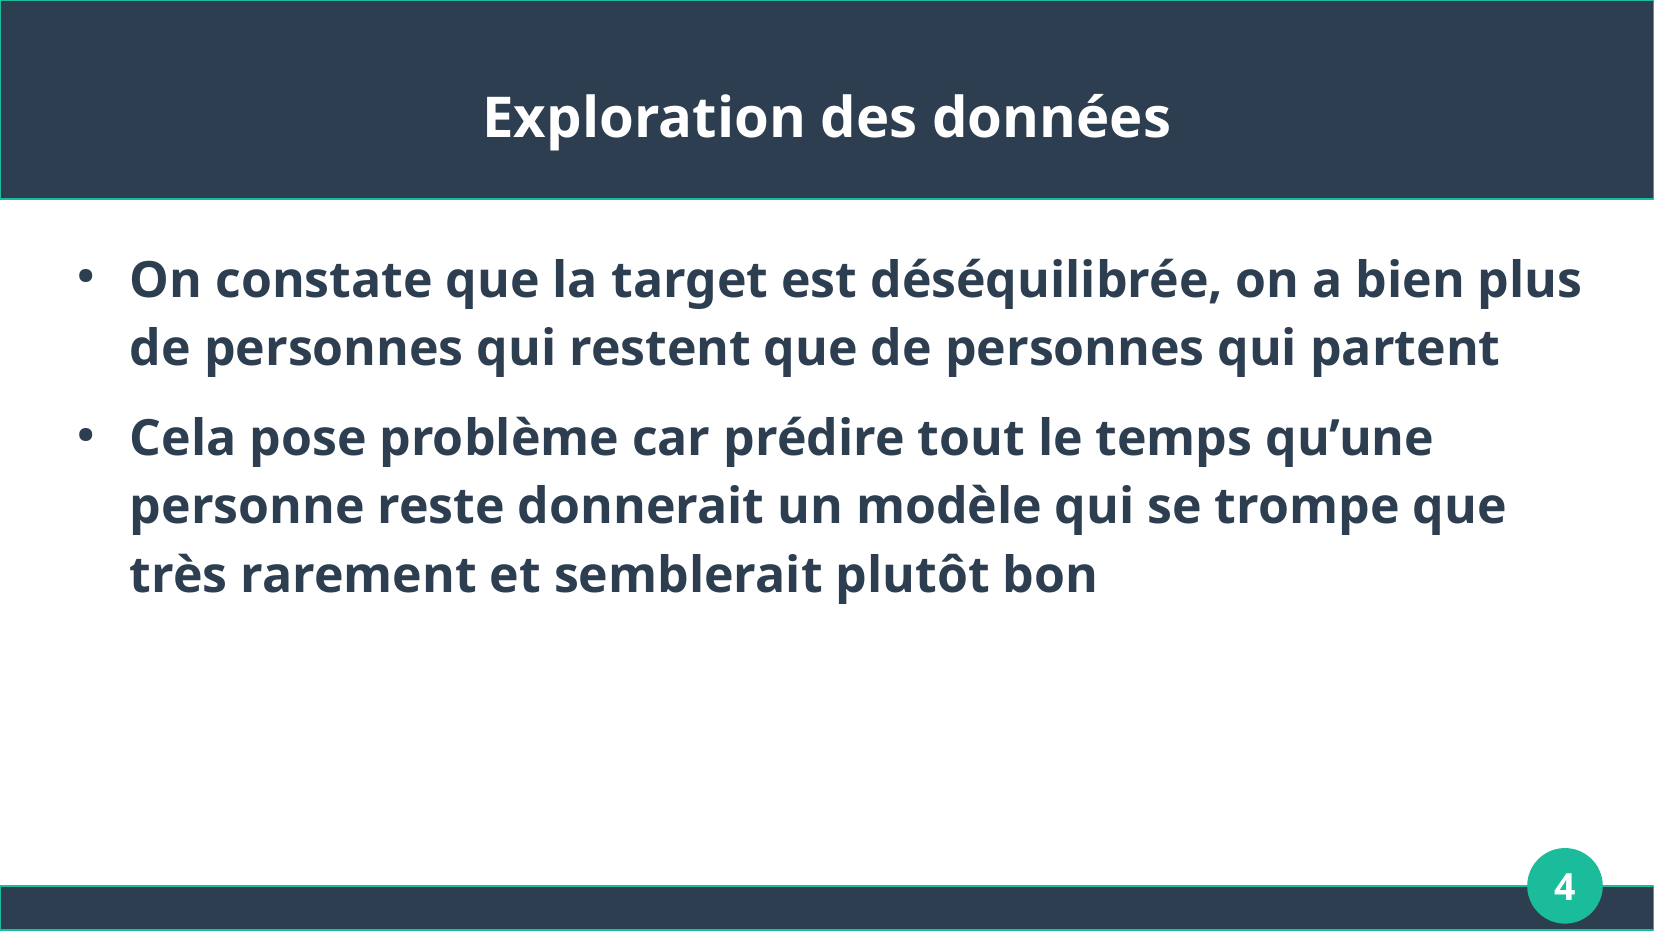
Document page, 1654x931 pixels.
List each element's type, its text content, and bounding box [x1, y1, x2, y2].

title Exploration des données [59, 37, 1595, 155]
list On constate que la target est déséquilibrée, on a bien plus de personnes qui restent que de personnes qui partent Cela pose problème car prédire tout le temps qu’une personne reste donnerait un modèle qui se trompe que très rarement et semblerait plutôt bon [59, 243, 1595, 864]
